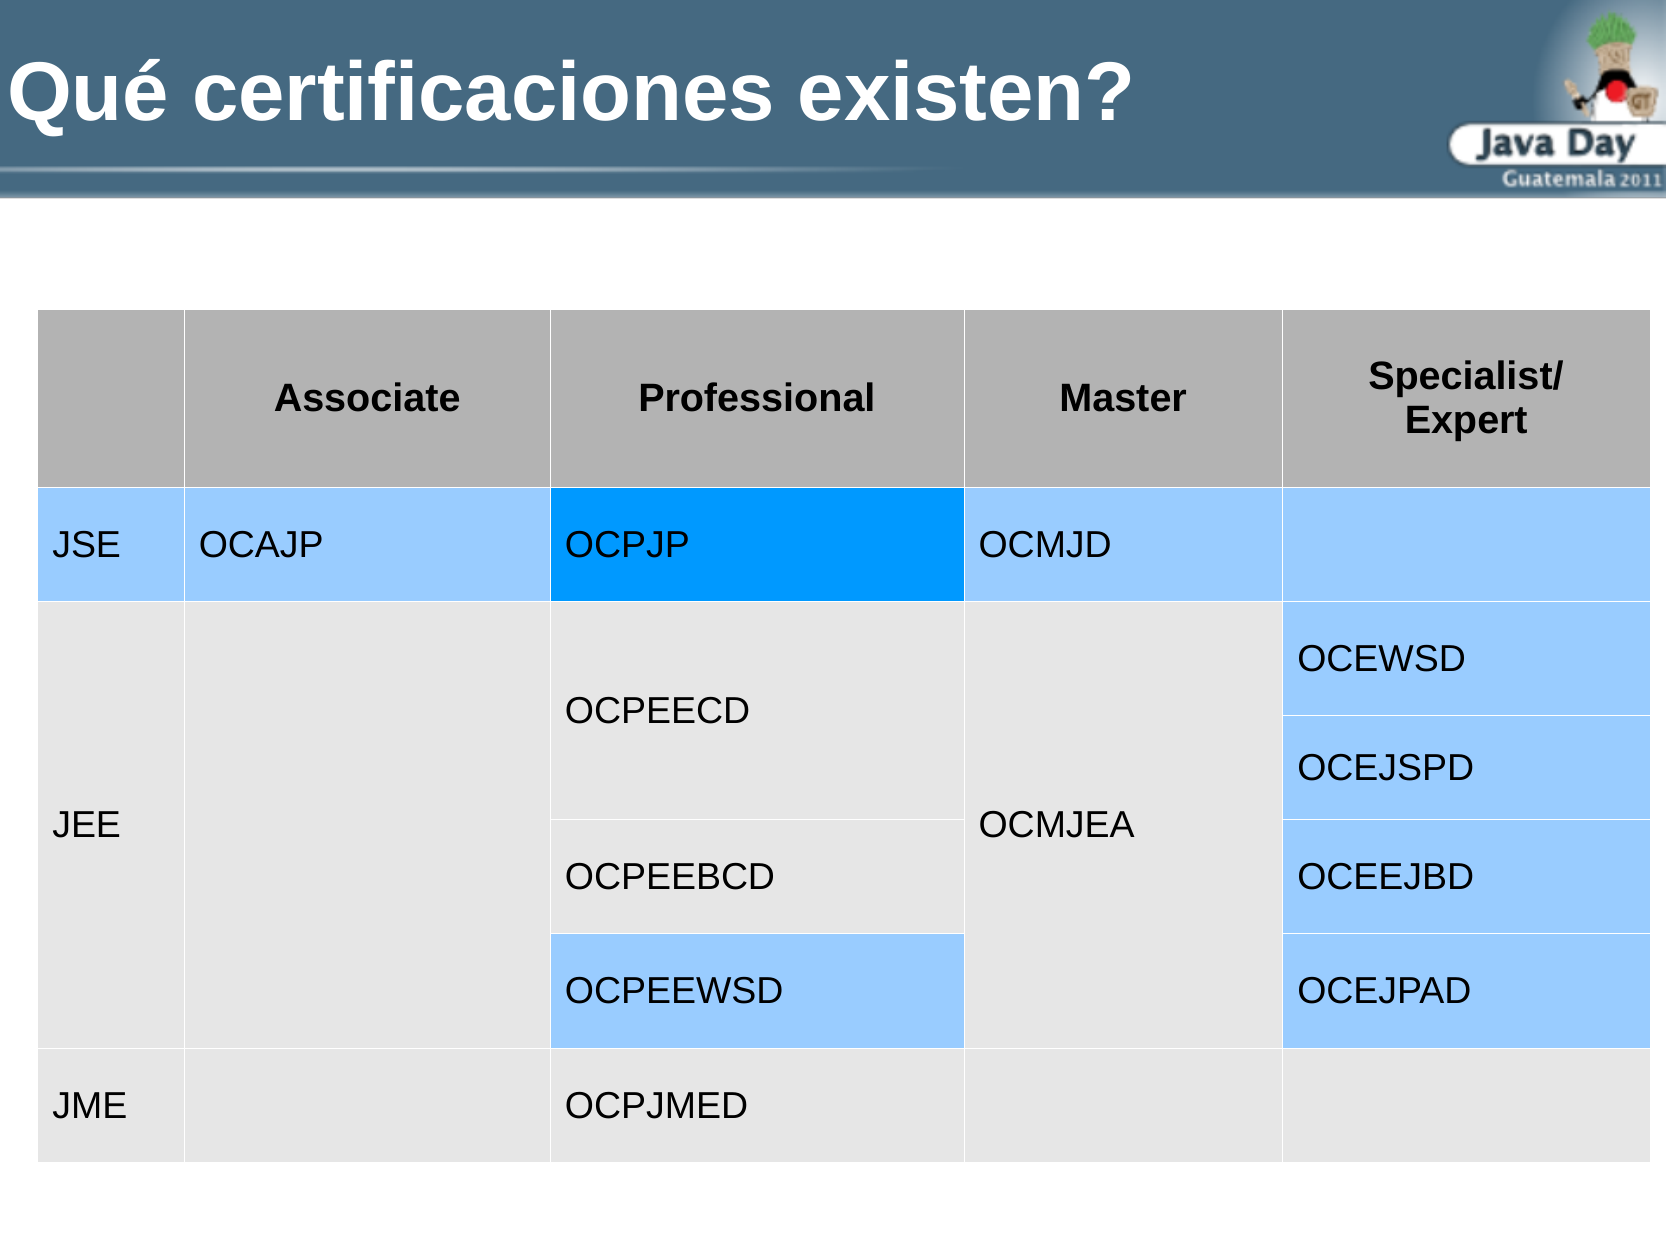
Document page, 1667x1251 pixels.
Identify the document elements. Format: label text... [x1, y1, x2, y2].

table_header Professional [551, 310, 964, 487]
table_cell OCEJSPD [1283, 716, 1650, 819]
table_header Specialist/ Expert [1283, 310, 1650, 487]
table_cell OCMJD [965, 488, 1282, 601]
table_cell OCEEJBD [1283, 820, 1650, 933]
table_cell OCPJMED [551, 1049, 964, 1162]
table_header [38, 310, 184, 487]
table_header Associate [185, 310, 550, 487]
table_cell OCPEEWSD [551, 934, 964, 1048]
table_cell [185, 1049, 550, 1162]
table_cell [1283, 488, 1650, 601]
picture [0, 0, 1666, 200]
table_cell OCMJEA [965, 602, 1282, 1048]
table_header Master [965, 310, 1282, 487]
table_cell JME [38, 1049, 184, 1162]
table_cell OCEJPAD [1283, 934, 1650, 1048]
table_cell JSE [38, 488, 184, 601]
table_cell OCPJP [551, 488, 964, 601]
table_cell OCAJP [185, 488, 550, 601]
text_box Qué certificaciones existen? [7, 44, 1502, 140]
table_cell OCPEEBCD [551, 820, 964, 933]
table_cell [1283, 1049, 1650, 1162]
table_cell [185, 602, 550, 1048]
table_cell [965, 1049, 1282, 1162]
table_cell JEE [38, 602, 184, 1048]
table_cell OCPEECD [551, 602, 964, 819]
table_cell OCEWSD [1283, 602, 1650, 715]
